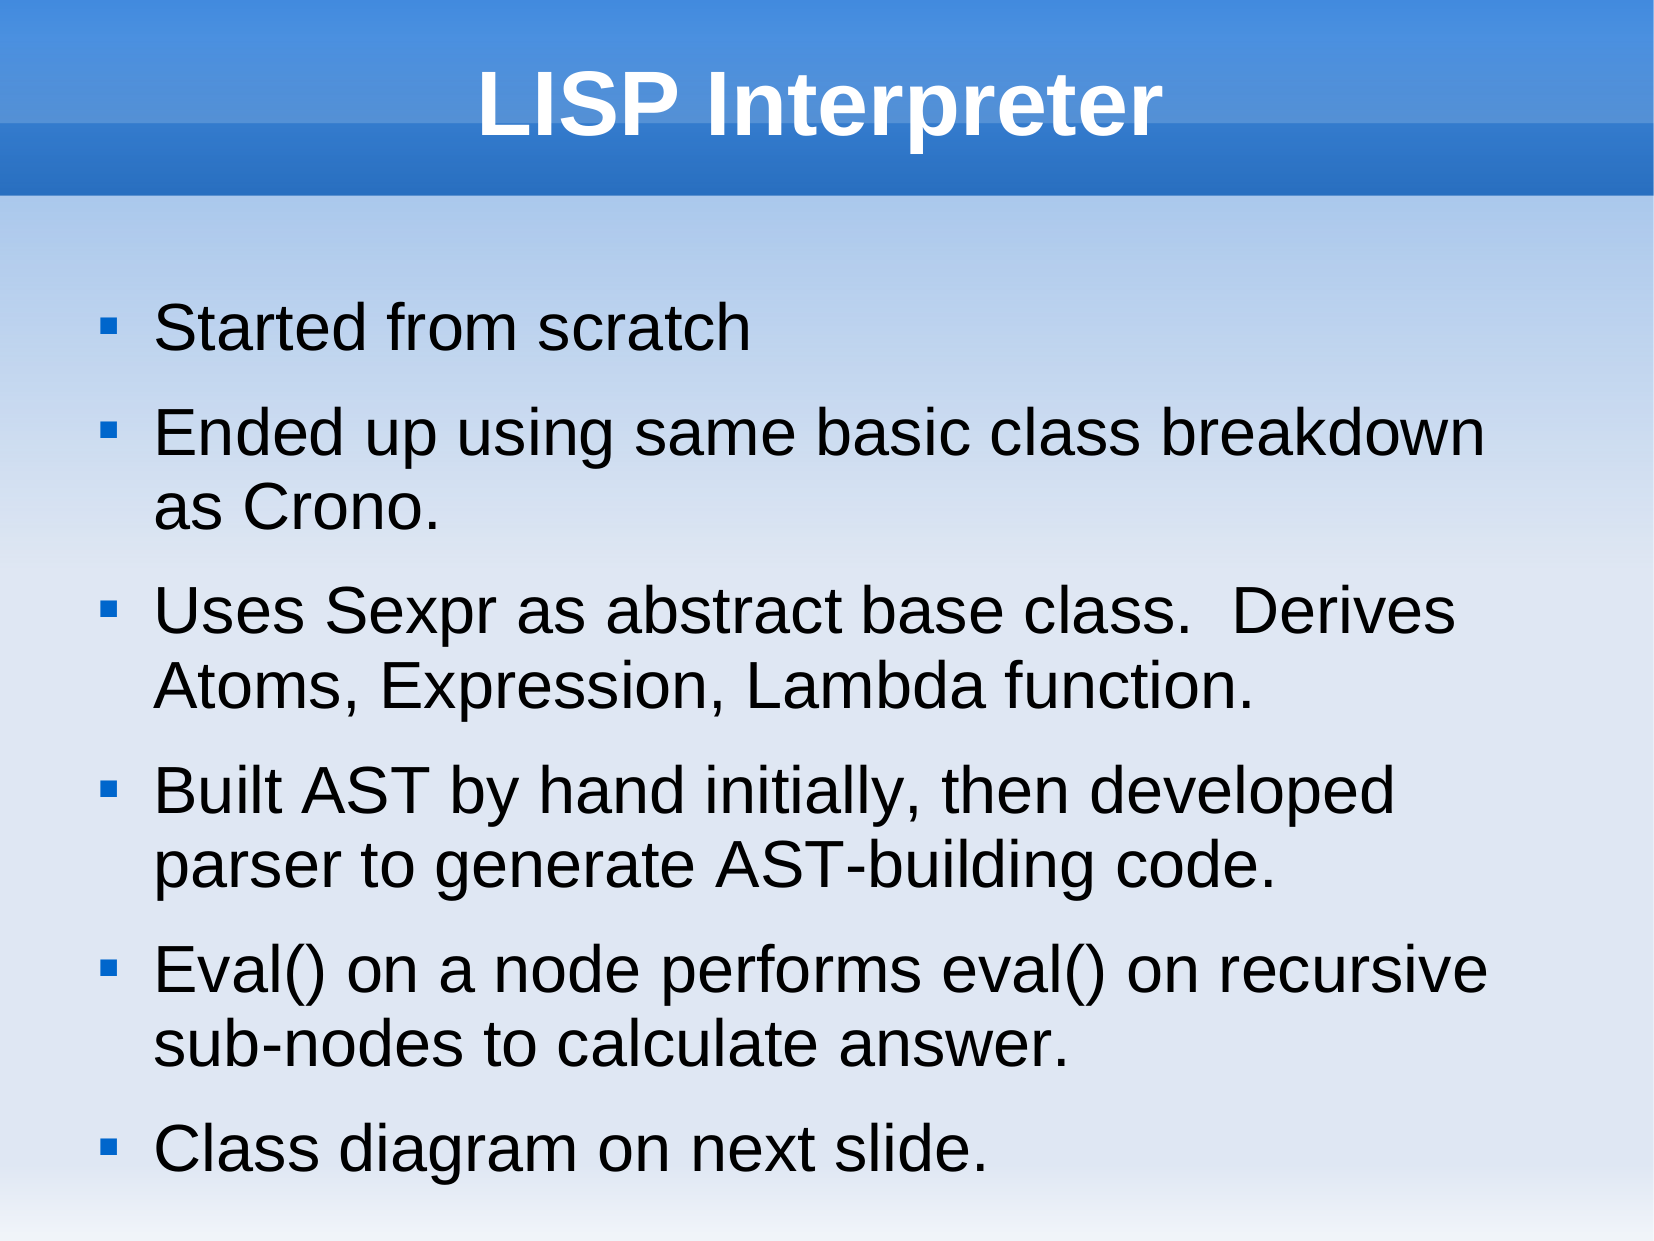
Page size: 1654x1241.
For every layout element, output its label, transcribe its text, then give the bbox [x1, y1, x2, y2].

picture [0, 0, 1654, 1241]
list Started from scratch Ended up using same basic class breakdown as Crono. Uses Sexpr as abstract base class. Derives Atoms, Expression, Lambda function. Built AST by hand initially, then developed parser to generate AST-building code. Eval() on a node performs eval() on recursive sub-nodes to calculate answer. Class diagram on next slide. [82, 290, 1571, 1186]
title LISP Interpreter [76, 7, 1565, 200]
